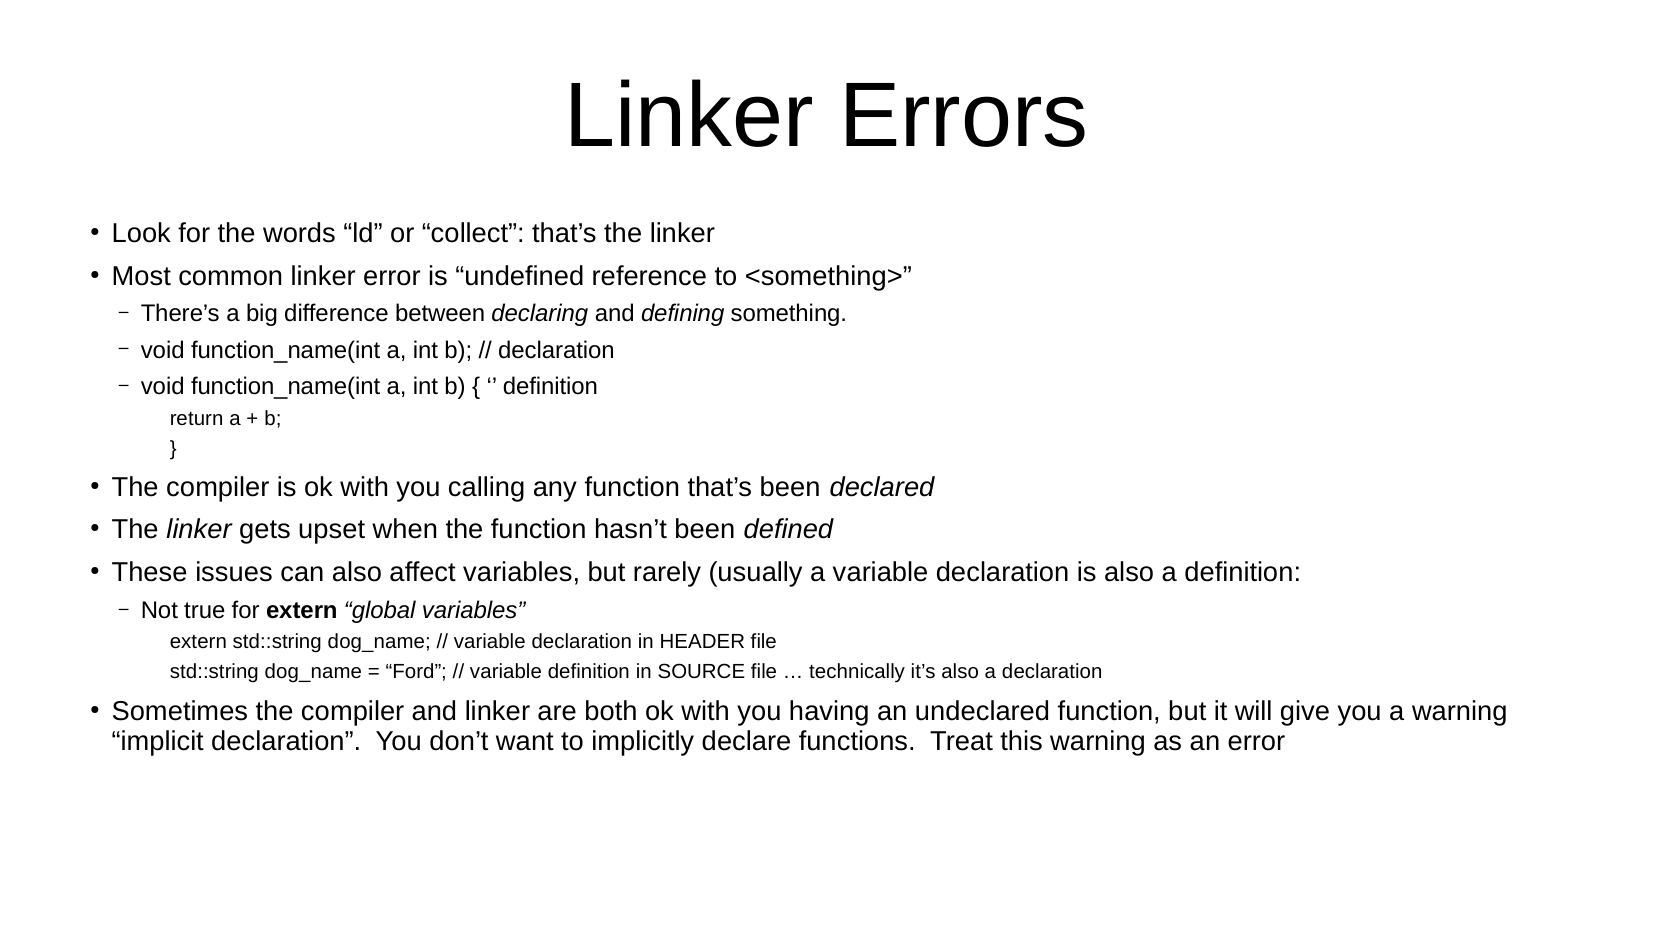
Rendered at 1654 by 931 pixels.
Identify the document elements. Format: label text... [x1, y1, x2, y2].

title Linker Errors [82, 37, 1571, 193]
list Look for the words “ld” or “collect”: that’s the linker Most common linker error is “undefined reference to <something>” There’s a big difference between declaring and defining something. void function_name(int a, int b); // declaration void function_name(int a, int b) { ‘’ definition return a + b; } The compiler is ok with you calling any function that’s been declared The linker gets upset when the function hasn’t been defined These issues can also affect variables, but rarely (usually a variable declaration is also a definition: Not true for extern “global variables” extern std::string dog_name; // variable declaration in HEADER file std::string dog_name = “Ford”; // variable definition in SOURCE file … technically it’s also a declaration Sometimes the compiler and linker are both ok with you having an undeclared function, but it will give you a warning “implicit declaration”. You don’t want to implicitly declare functions. Treat this warning as an error [82, 217, 1571, 758]
